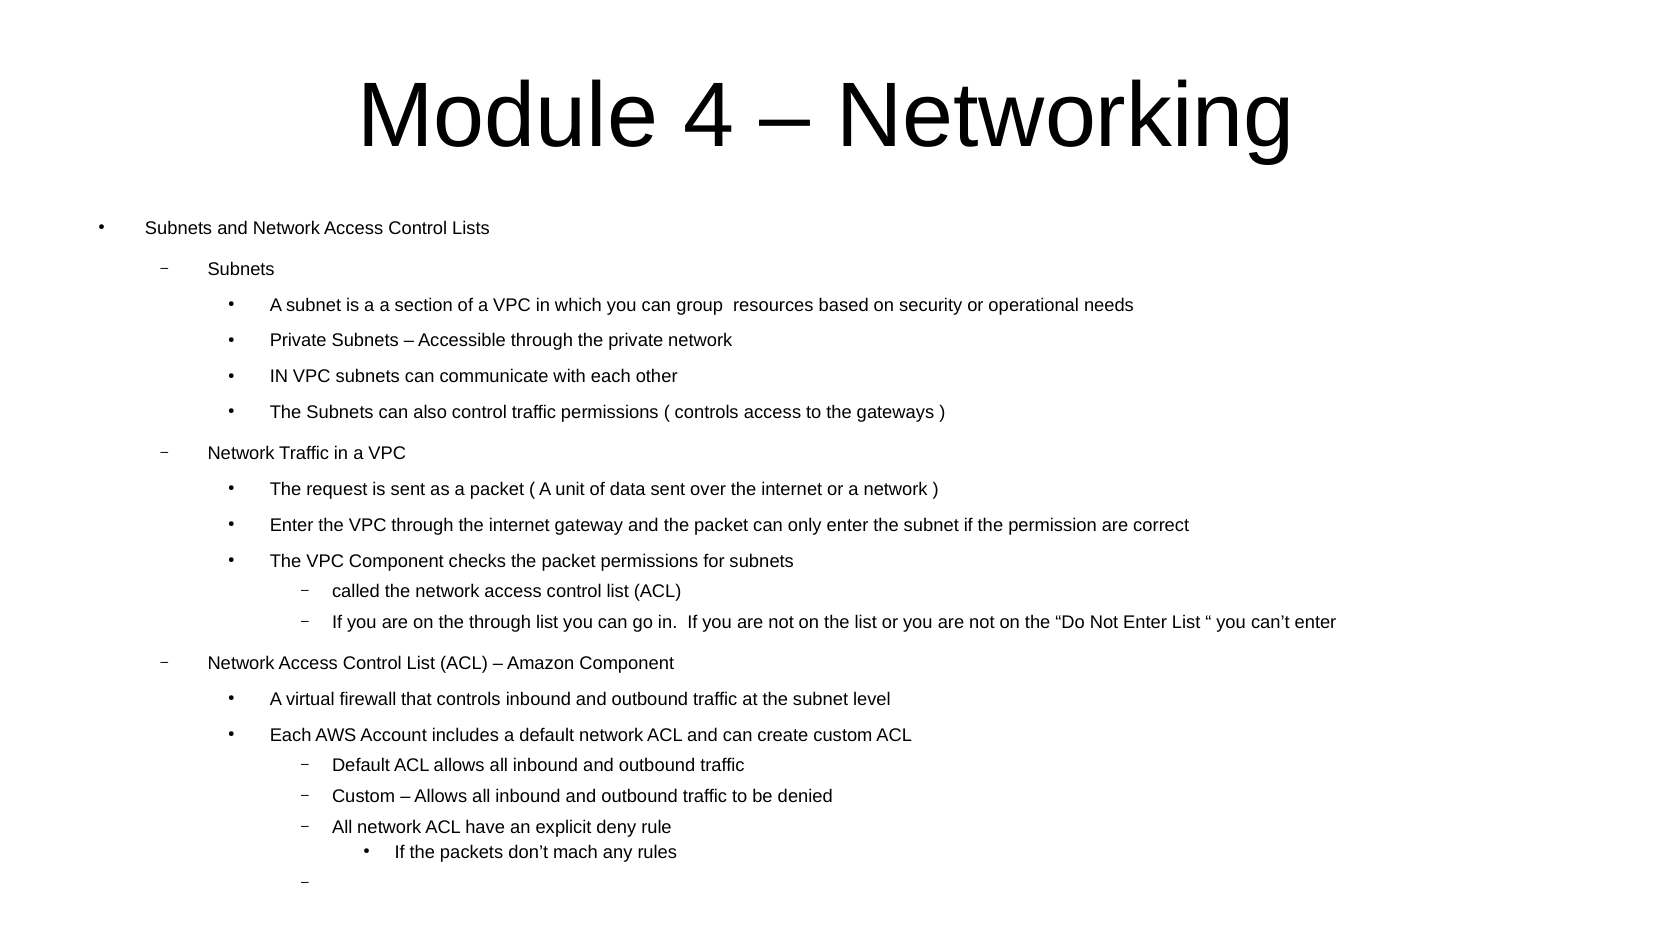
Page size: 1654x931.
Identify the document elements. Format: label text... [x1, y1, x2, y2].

list Subnets and Network Access Control Lists Subnets A subnet is a a section of a VPC in which you can group resources based on security or operational needs Private Subnets – Accessible through the private network IN VPC subnets can communicate with each other The Subnets can also control traffic permissions ( controls access to the gateways ) Network Traffic in a VPC The request is sent as a packet ( A unit of data sent over the internet or a network ) Enter the VPC through the internet gateway and the packet can only enter the subnet if the permission are correct The VPC Component checks the packet permissions for subnets called the network access control list (ACL) If you are on the through list you can go in. If you are not on the list or you are not on the “Do Not Enter List “ you can’t enter Network Access Control List (ACL) – Amazon Component A virtual firewall that controls inbound and outbound traffic at the subnet level Each AWS Account includes a default network ACL and can create custom ACL Default ACL allows all inbound and outbound traffic Custom – Allows all inbound and outbound traffic to be denied All network ACL have an explicit deny rule If the packets don’t mach any rules [82, 217, 1621, 901]
title Module 4 – Networking [82, 37, 1571, 193]
